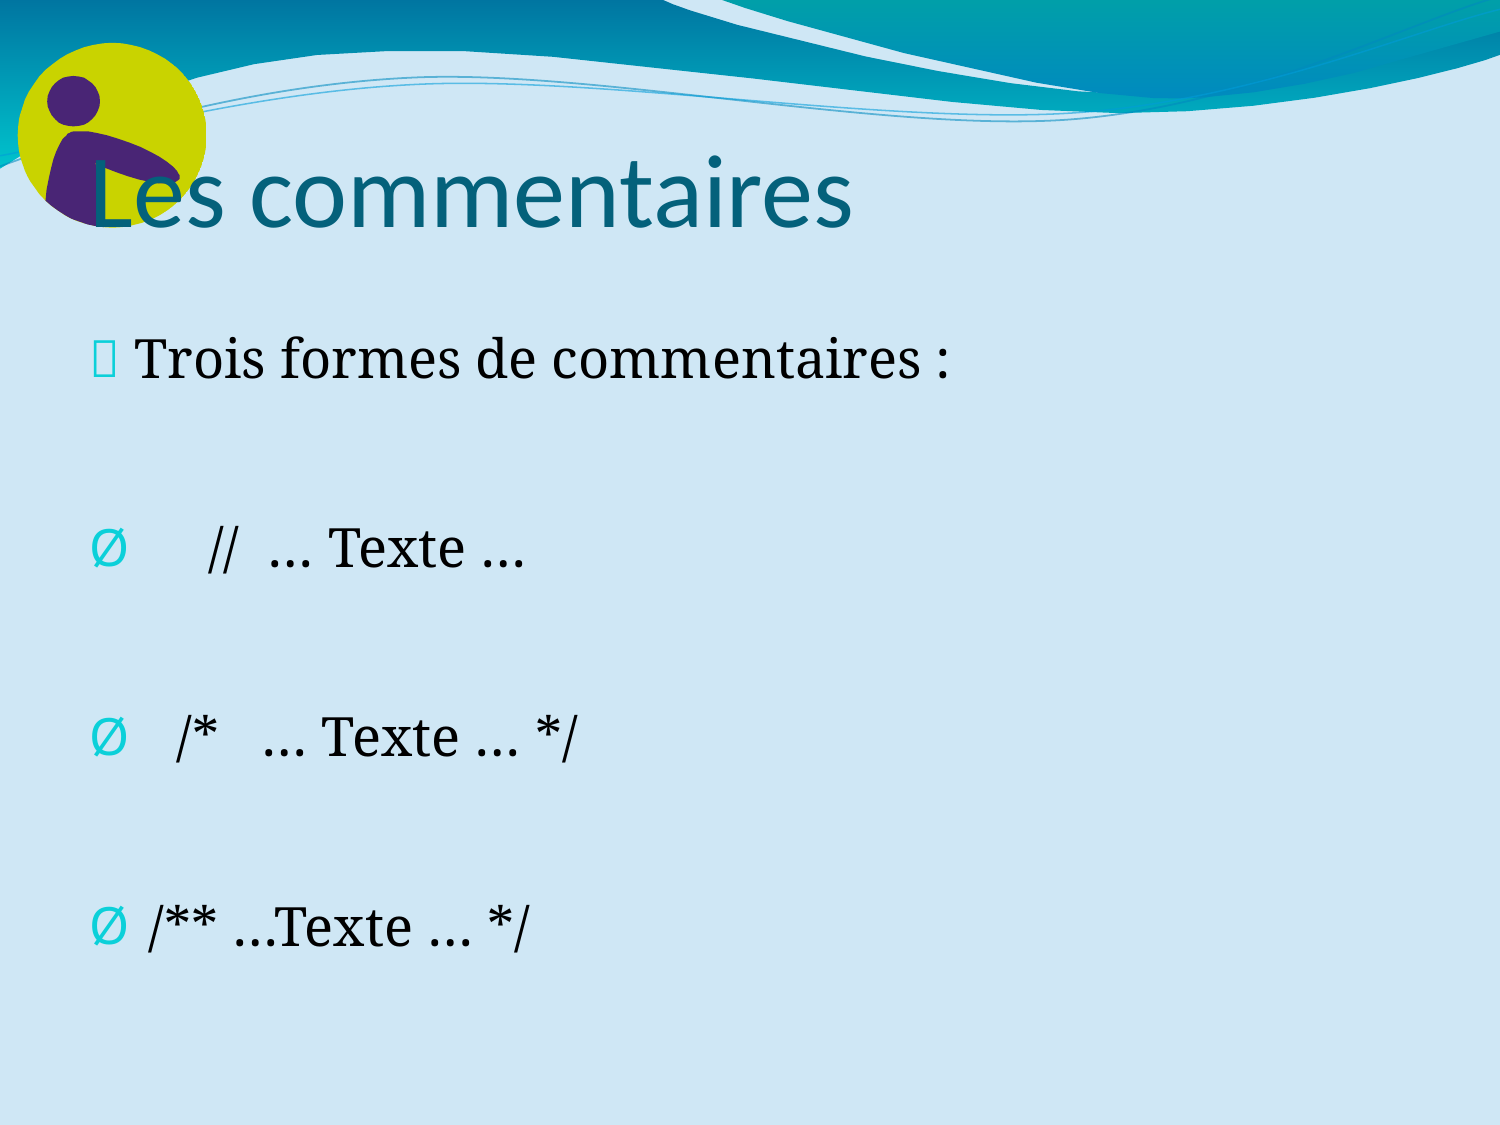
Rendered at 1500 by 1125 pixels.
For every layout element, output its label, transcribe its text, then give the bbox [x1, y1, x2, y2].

title Les commentaires [75, 115, 1425, 303]
list Trois formes de commentaires : // … Texte … /* … Texte … */ /** …Texte … */ [75, 317, 1425, 1038]
